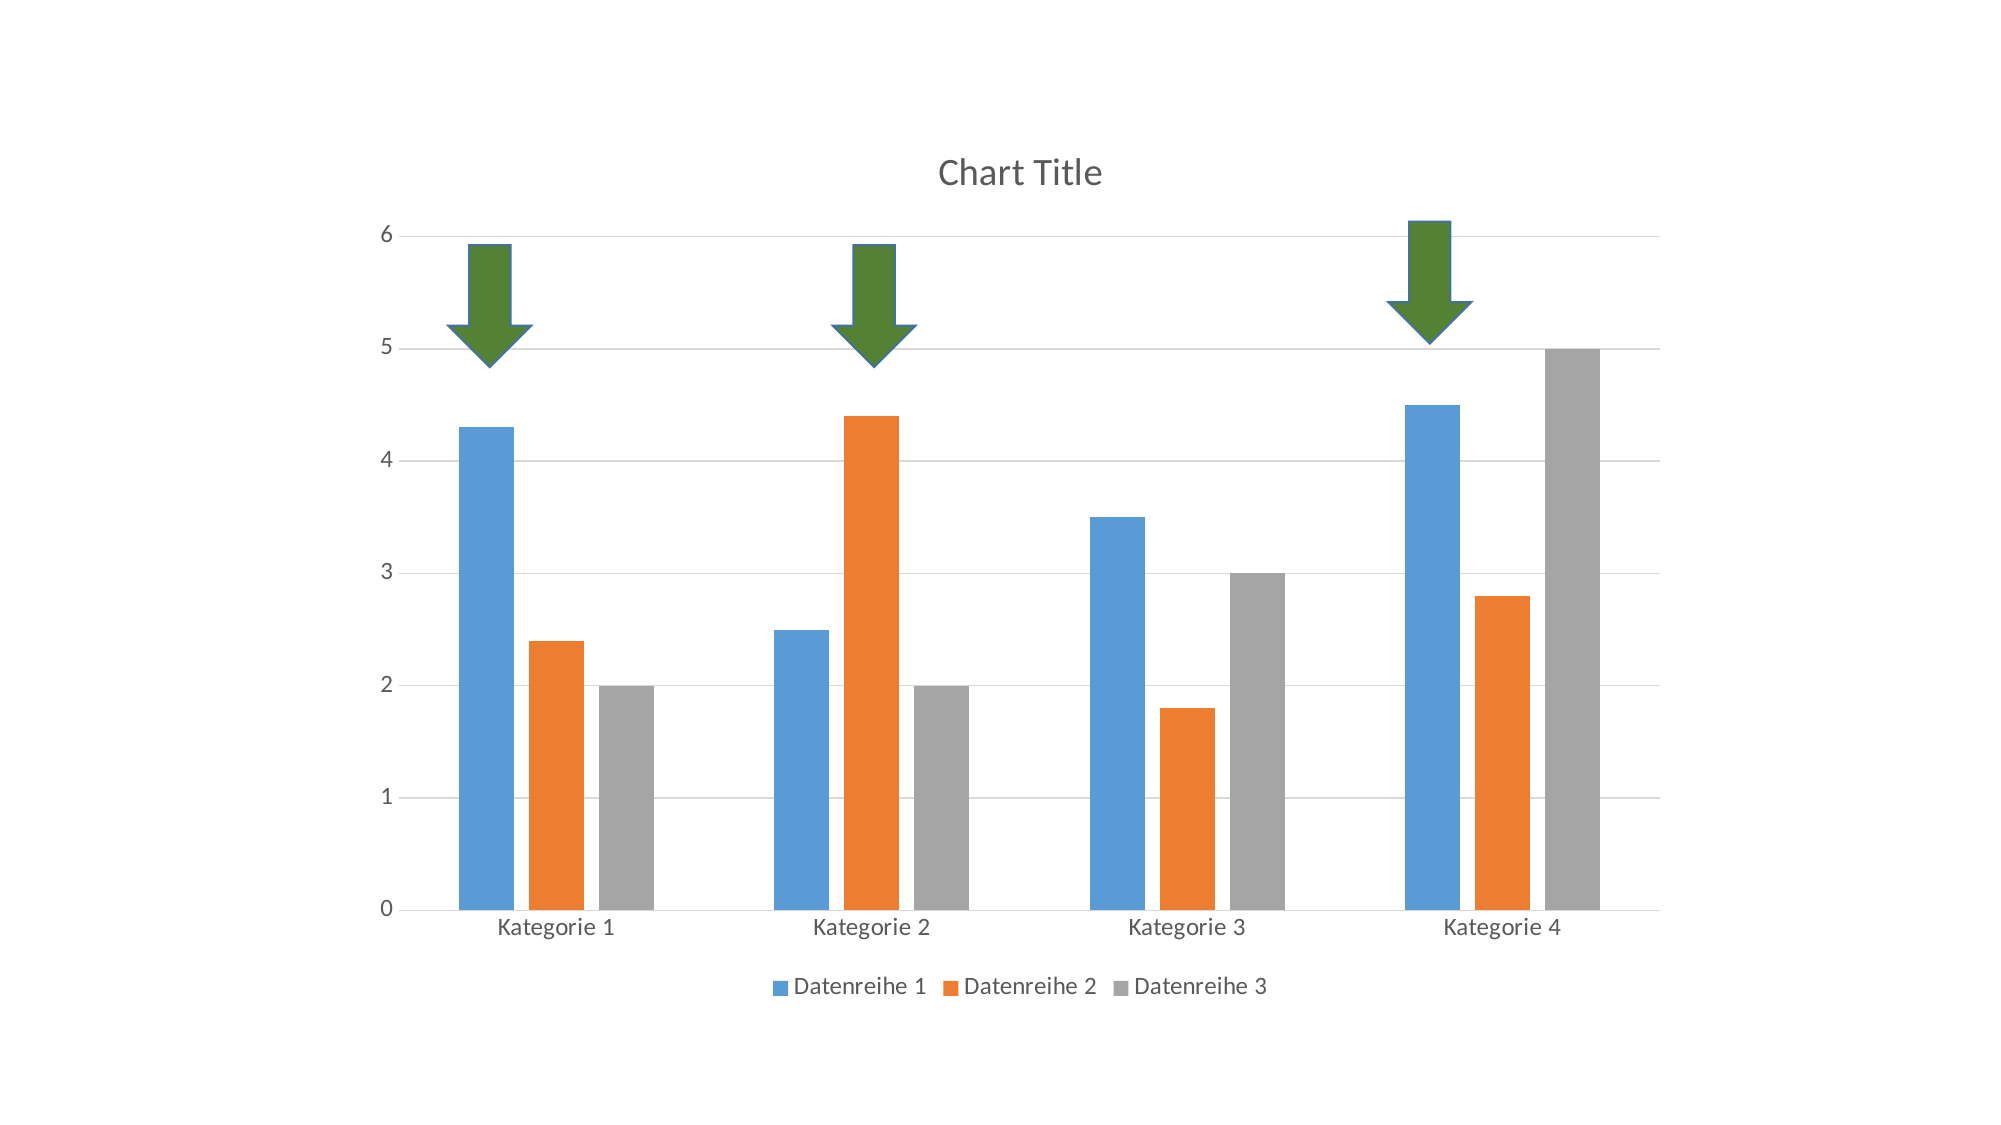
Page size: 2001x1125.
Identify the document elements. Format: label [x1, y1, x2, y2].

text_box [832, 245, 916, 368]
chart [353, 118, 1687, 1007]
text_box [448, 245, 532, 368]
